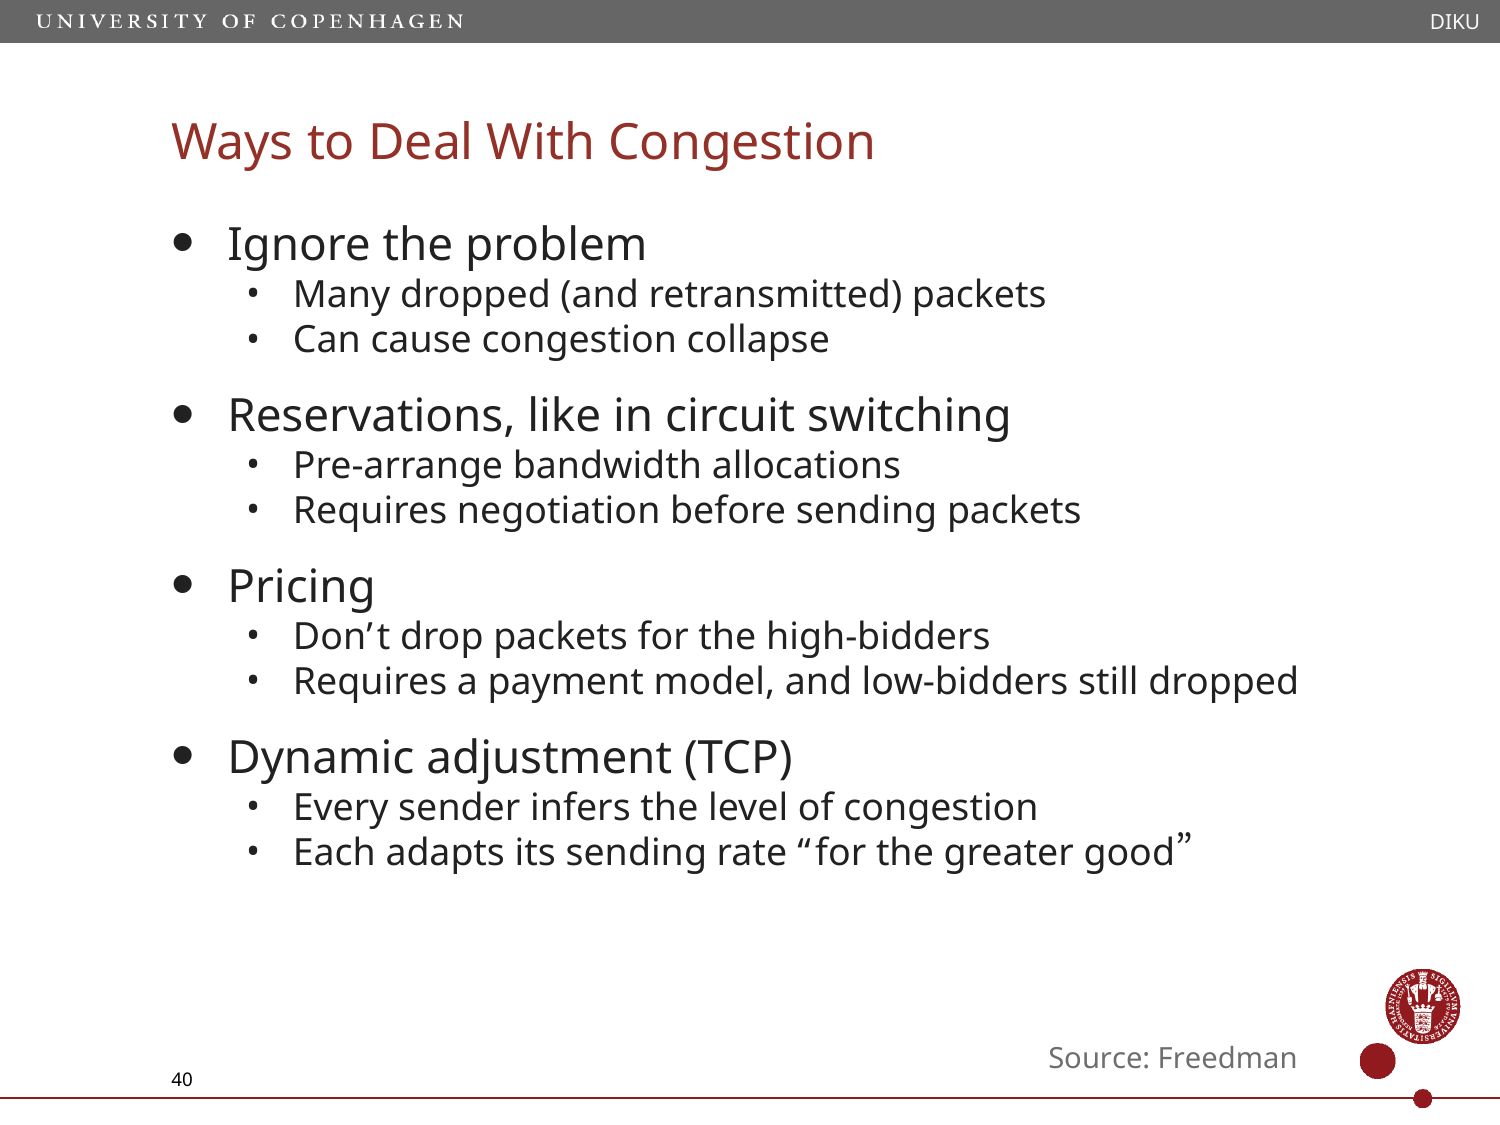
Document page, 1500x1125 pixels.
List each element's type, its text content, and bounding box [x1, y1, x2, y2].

text_box Source: Freedman [1033, 1031, 1341, 1083]
picture [0, 910, 1500, 1122]
list Ignore the problem Many dropped (and retransmitted) packets Can cause congestion collapse Reservations, like in circuit switching Pre-arrange bandwidth allocations Requires negotiation before sending packets Pricing Don’t drop packets for the high-bidders Requires a payment model, and low-bidders still dropped Dynamic adjustment (TCP) Every sender infers the level of congestion Each adapts its sending rate “for the greater good” [171, 225, 1329, 900]
title Ways to Deal With Congestion [171, 75, 1329, 171]
text_box DIKU [469, 0, 1495, 43]
text_box <number> [171, 1067, 522, 1092]
